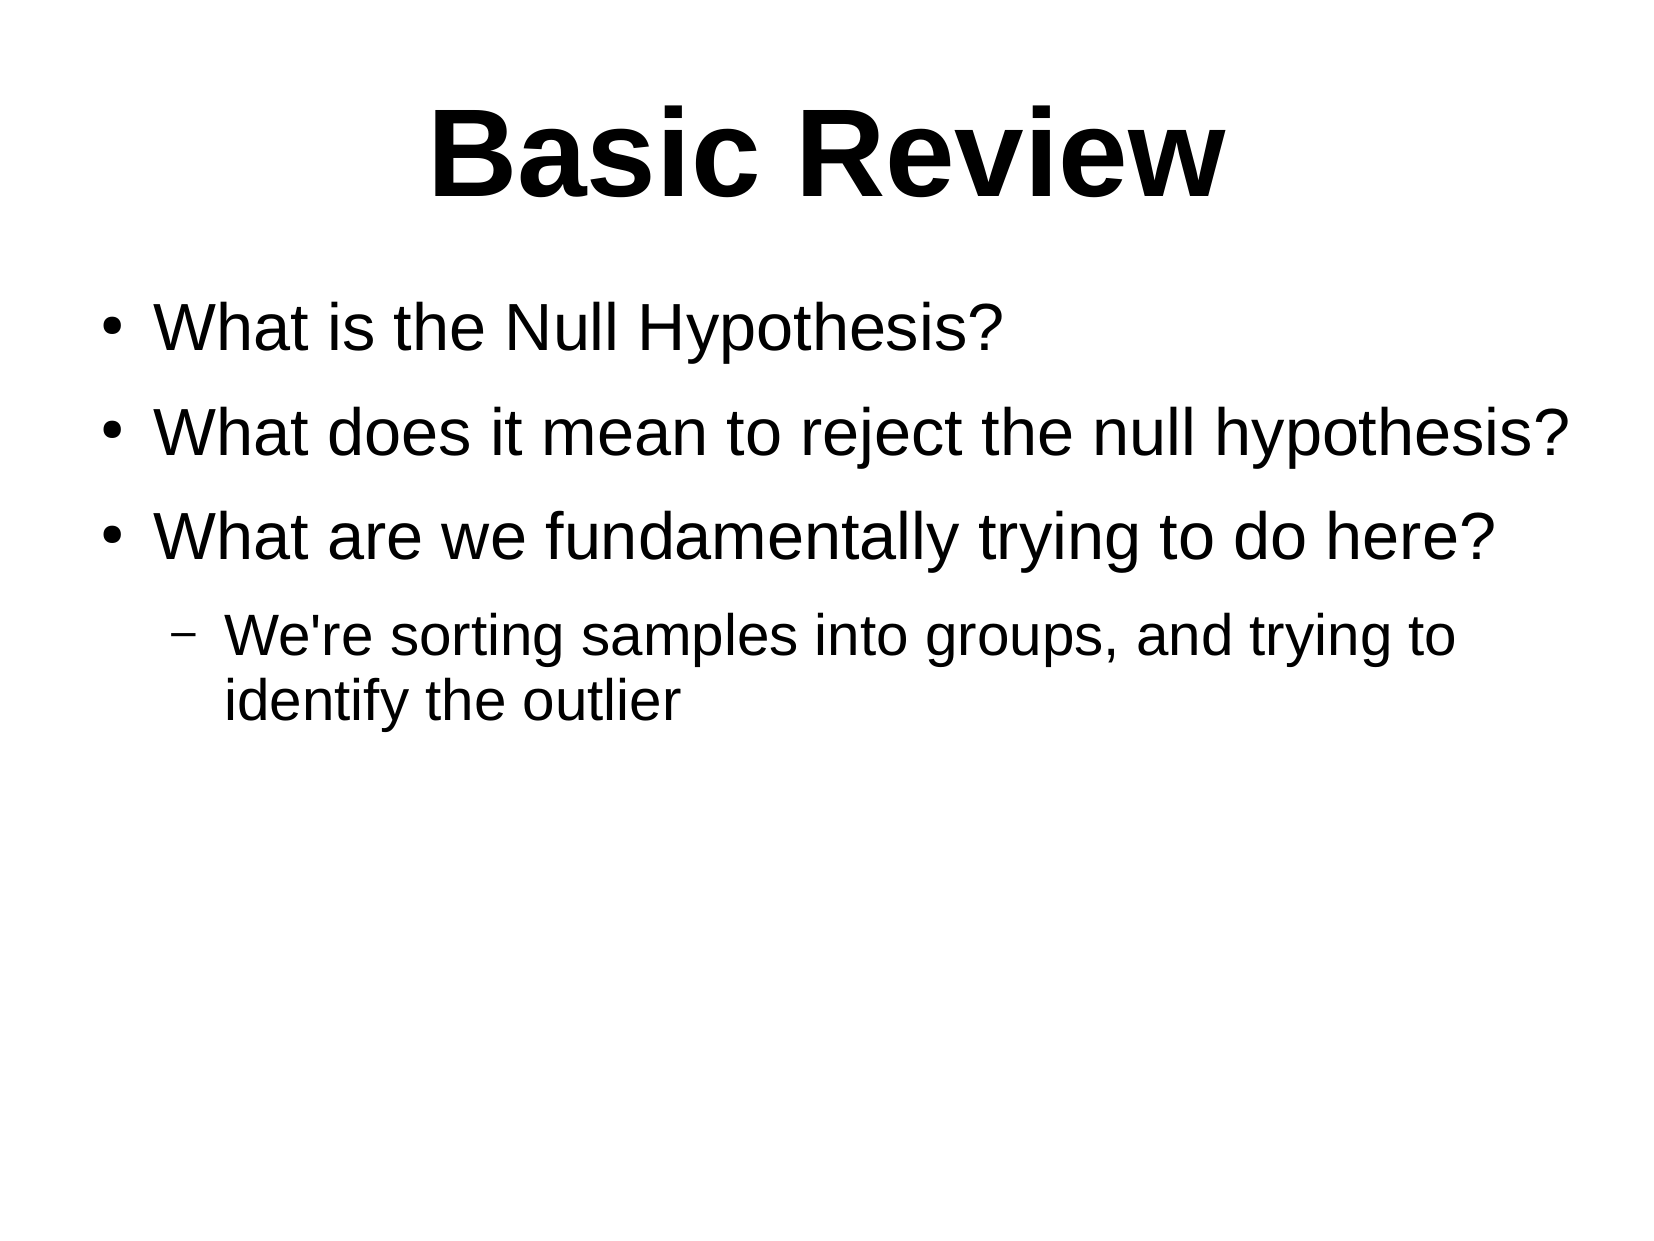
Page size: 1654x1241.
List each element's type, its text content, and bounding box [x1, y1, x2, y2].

list What is the Null Hypothesis? What does it mean to reject the null hypothesis? What are we fundamentally trying to do here? We're sorting samples into groups, and trying to identify the outlier [82, 290, 1606, 1081]
text_box [82, 49, 1571, 272]
